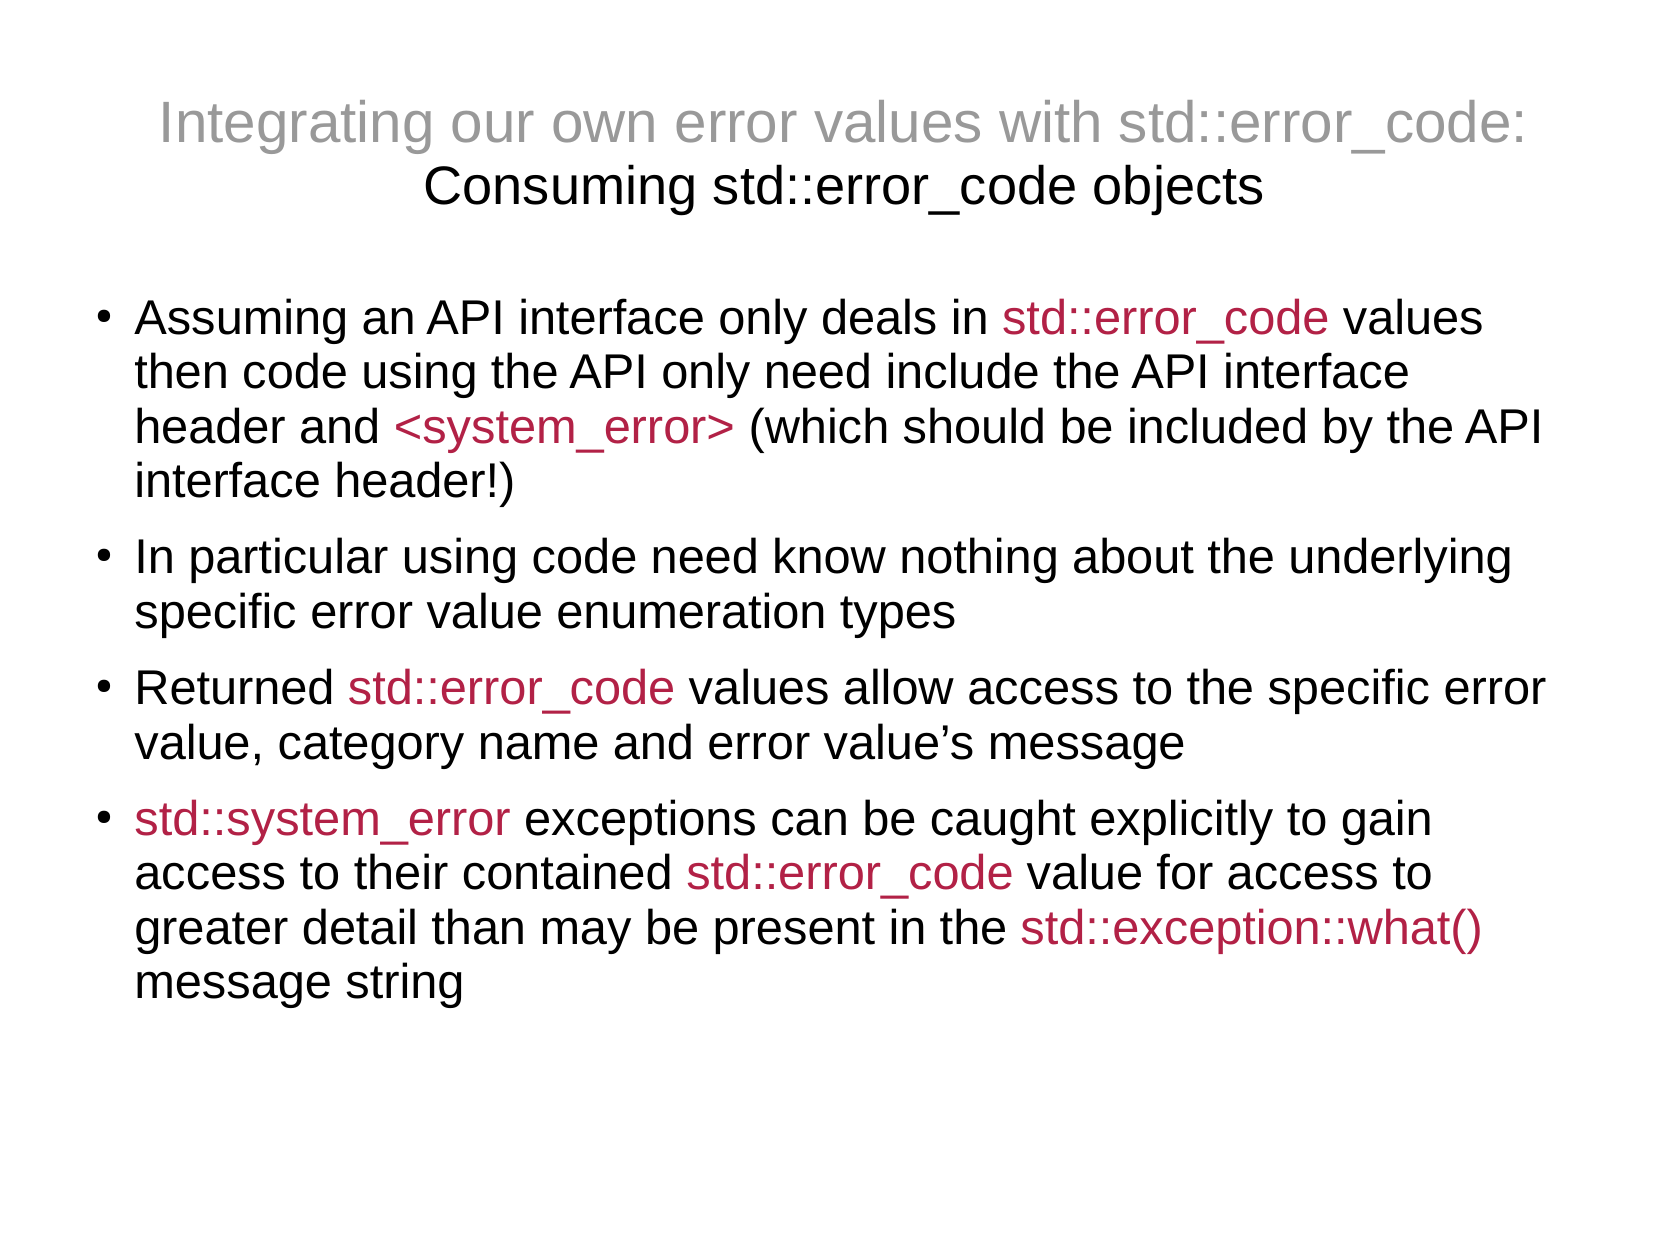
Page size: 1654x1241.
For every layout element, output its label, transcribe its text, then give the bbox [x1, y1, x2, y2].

list Assuming an API interface only deals in std::error_code values then code using the API only need include the API interface header and <system_error> (which should be included by the API interface header!) In particular using code need know nothing about the underlying specific error value enumeration types Returned std::error_code values allow access to the specific error value, category name and error value’s message std::system_error exceptions can be caught explicitly to gain access to their contained std::error_code value for access to greater detail than may be present in the std::exception::what() message string [82, 290, 1571, 1010]
title Integrating our own error values with std::error_code: Consuming std::error_code objects [82, 49, 1571, 257]
